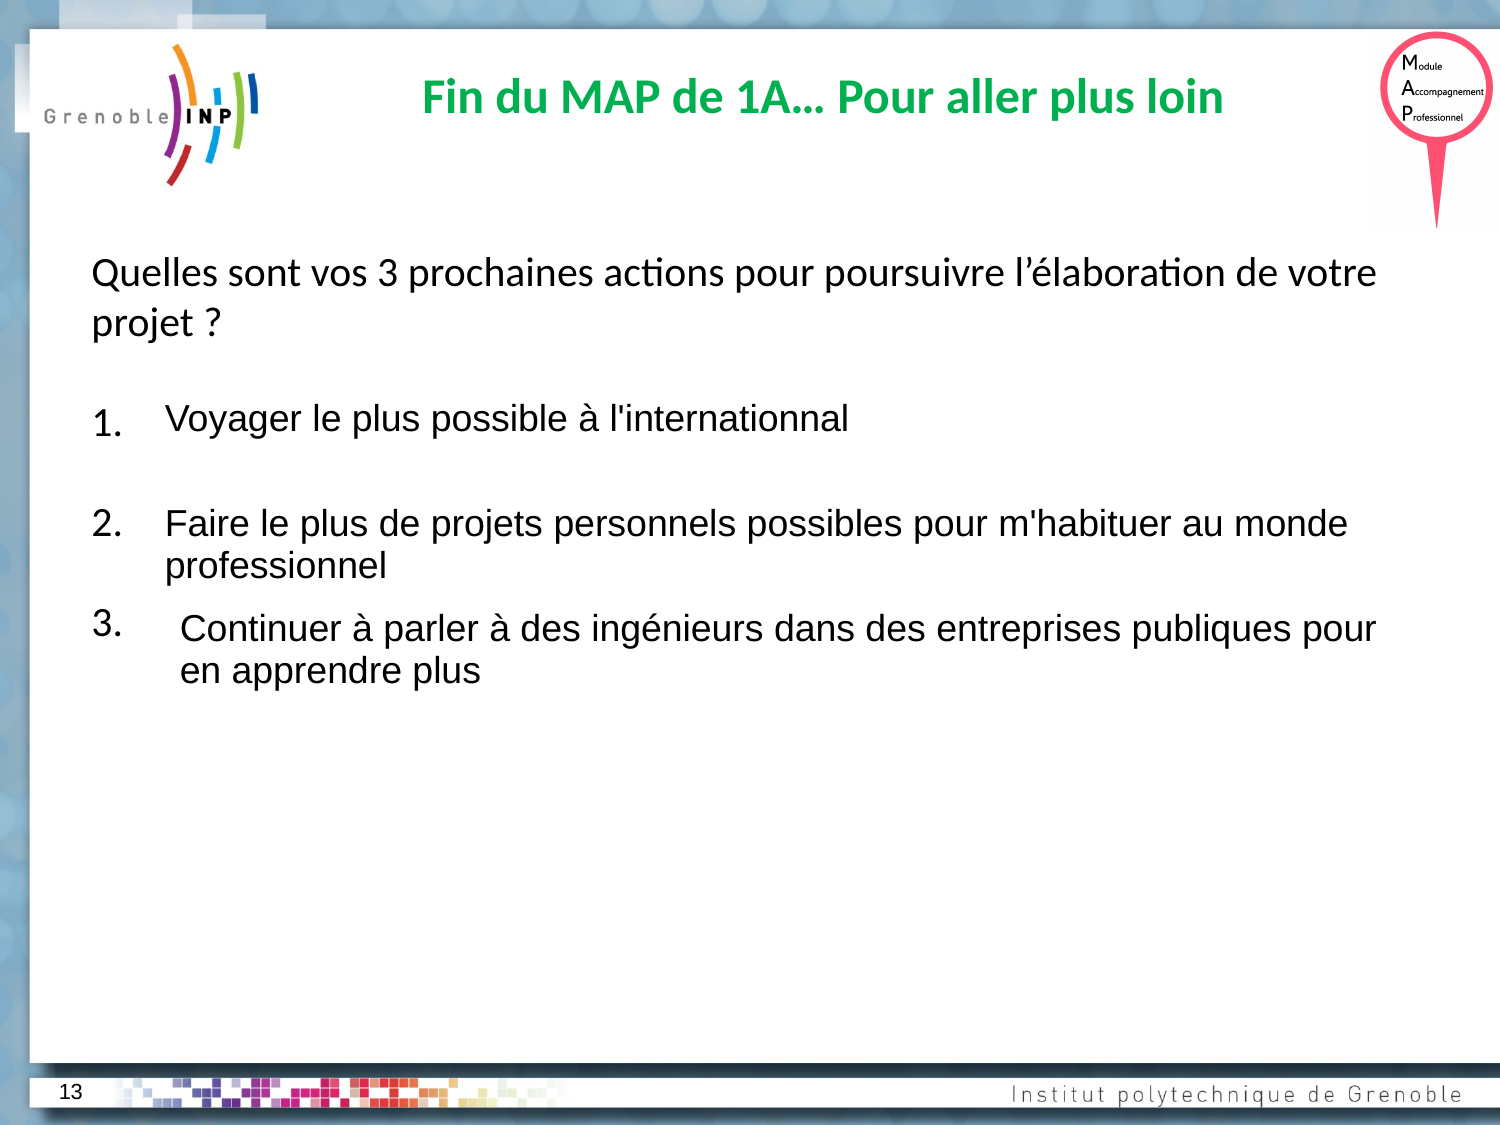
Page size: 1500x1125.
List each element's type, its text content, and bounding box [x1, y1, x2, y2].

text_box Continuer à parler à des ingénieurs dans des entreprises publiques pour en apprendre plus [165, 600, 1392, 699]
text_box Faire le plus de projets personnels possibles pour m'habituer au monde professionnel [150, 495, 1375, 594]
text_box Voyager le plus possible à l'internationnal [150, 389, 865, 447]
text_box Quelles sont vos 3 prochaines actions pour poursuivre l’élaboration de votre projet ? 1. 2. 3. [76, 237, 1412, 653]
picture [0, 0, 1500, 1125]
text_box Fin du MAP de 1A… Pour aller plus loin [230, 56, 1369, 132]
